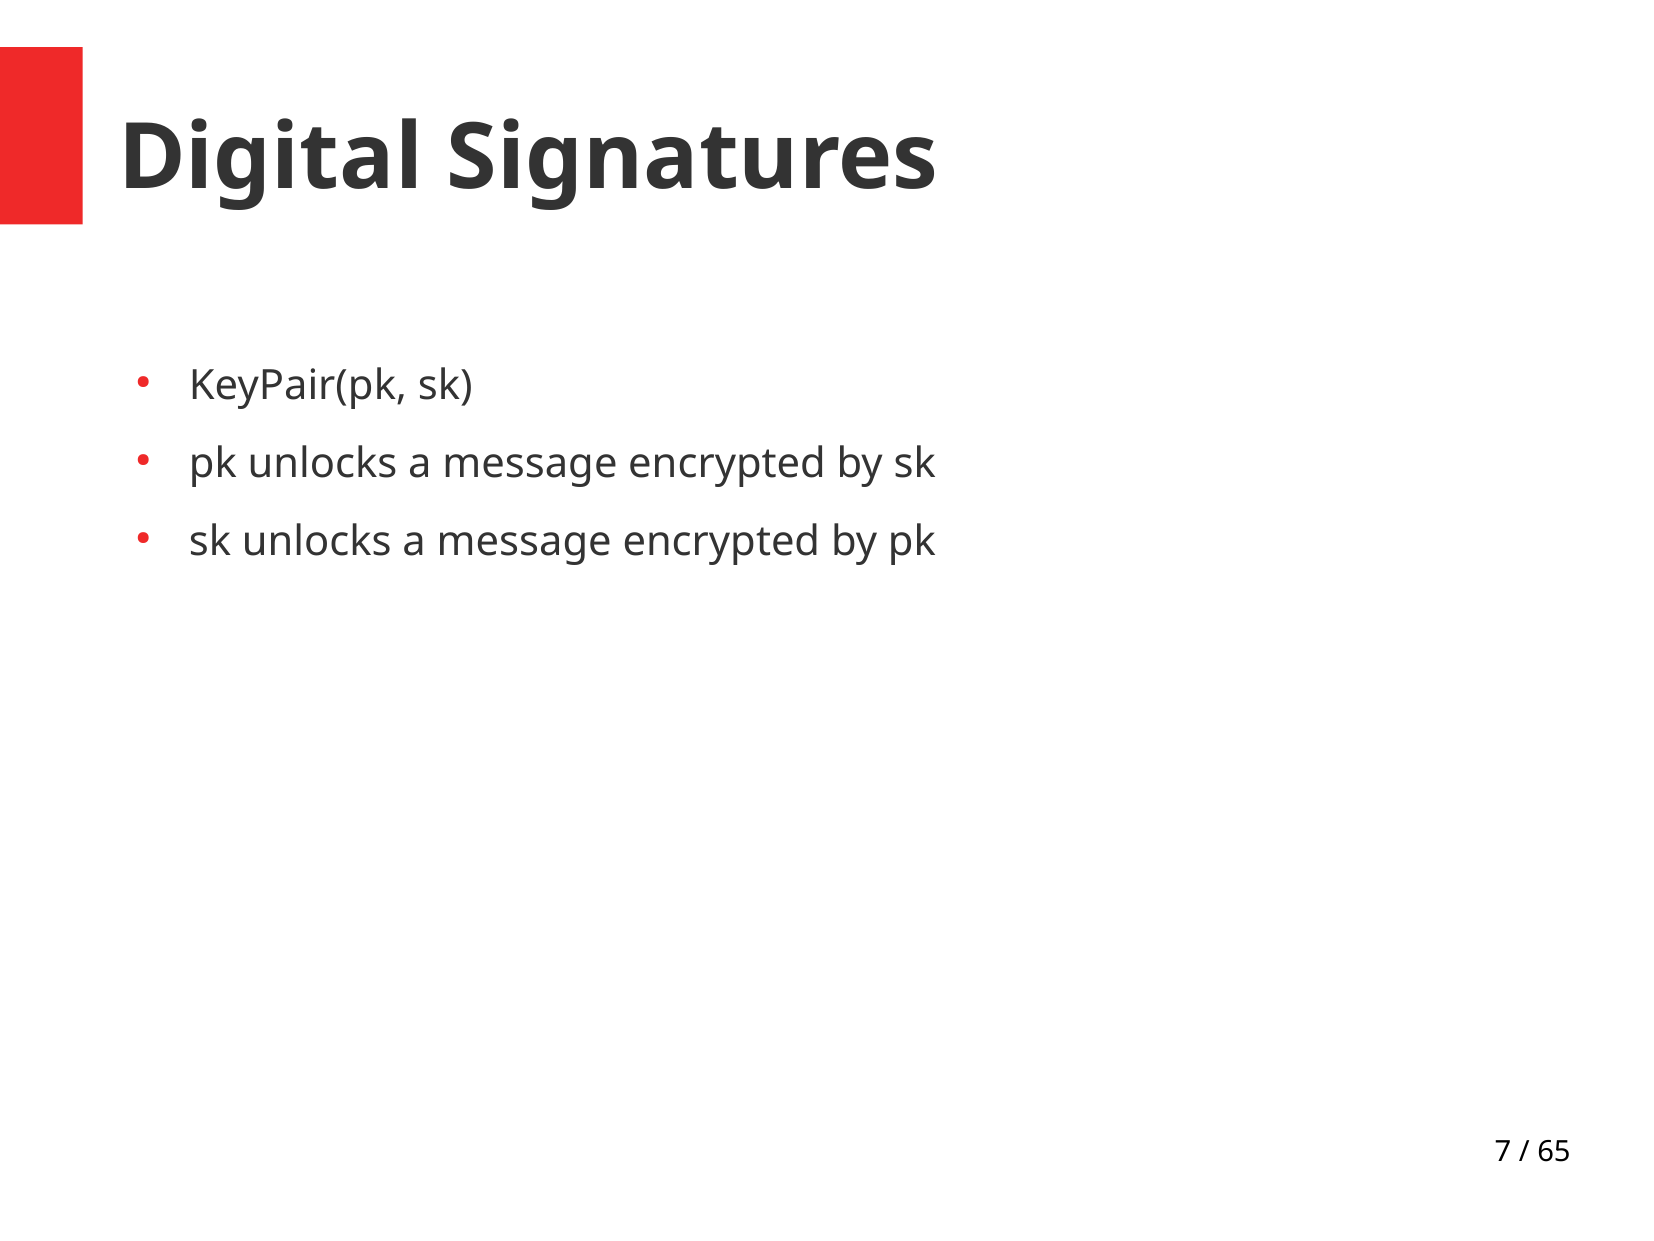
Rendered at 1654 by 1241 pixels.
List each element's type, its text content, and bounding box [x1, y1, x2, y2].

list KeyPair(pk, sk) pk unlocks a message encrypted by sk sk unlocks a message encrypted by pk [118, 354, 1536, 1074]
title Digital Signatures [118, 49, 1571, 257]
